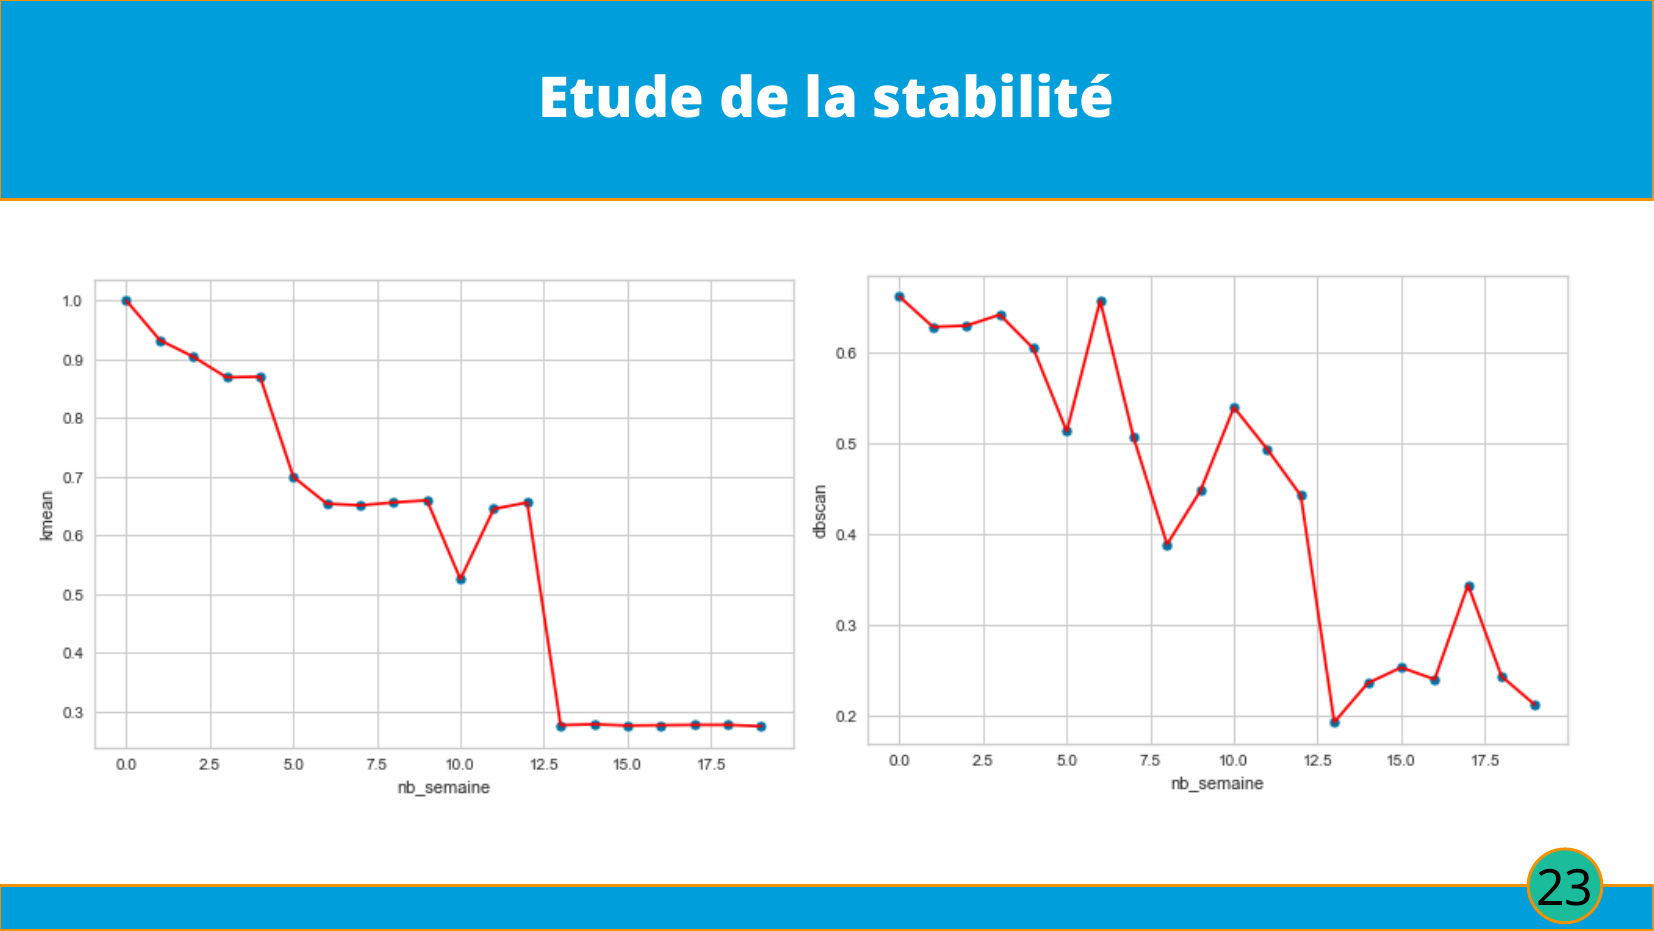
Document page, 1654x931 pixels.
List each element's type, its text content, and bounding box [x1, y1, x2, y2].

picture [29, 265, 1577, 806]
title Etude de la stabilité [59, 37, 1595, 155]
